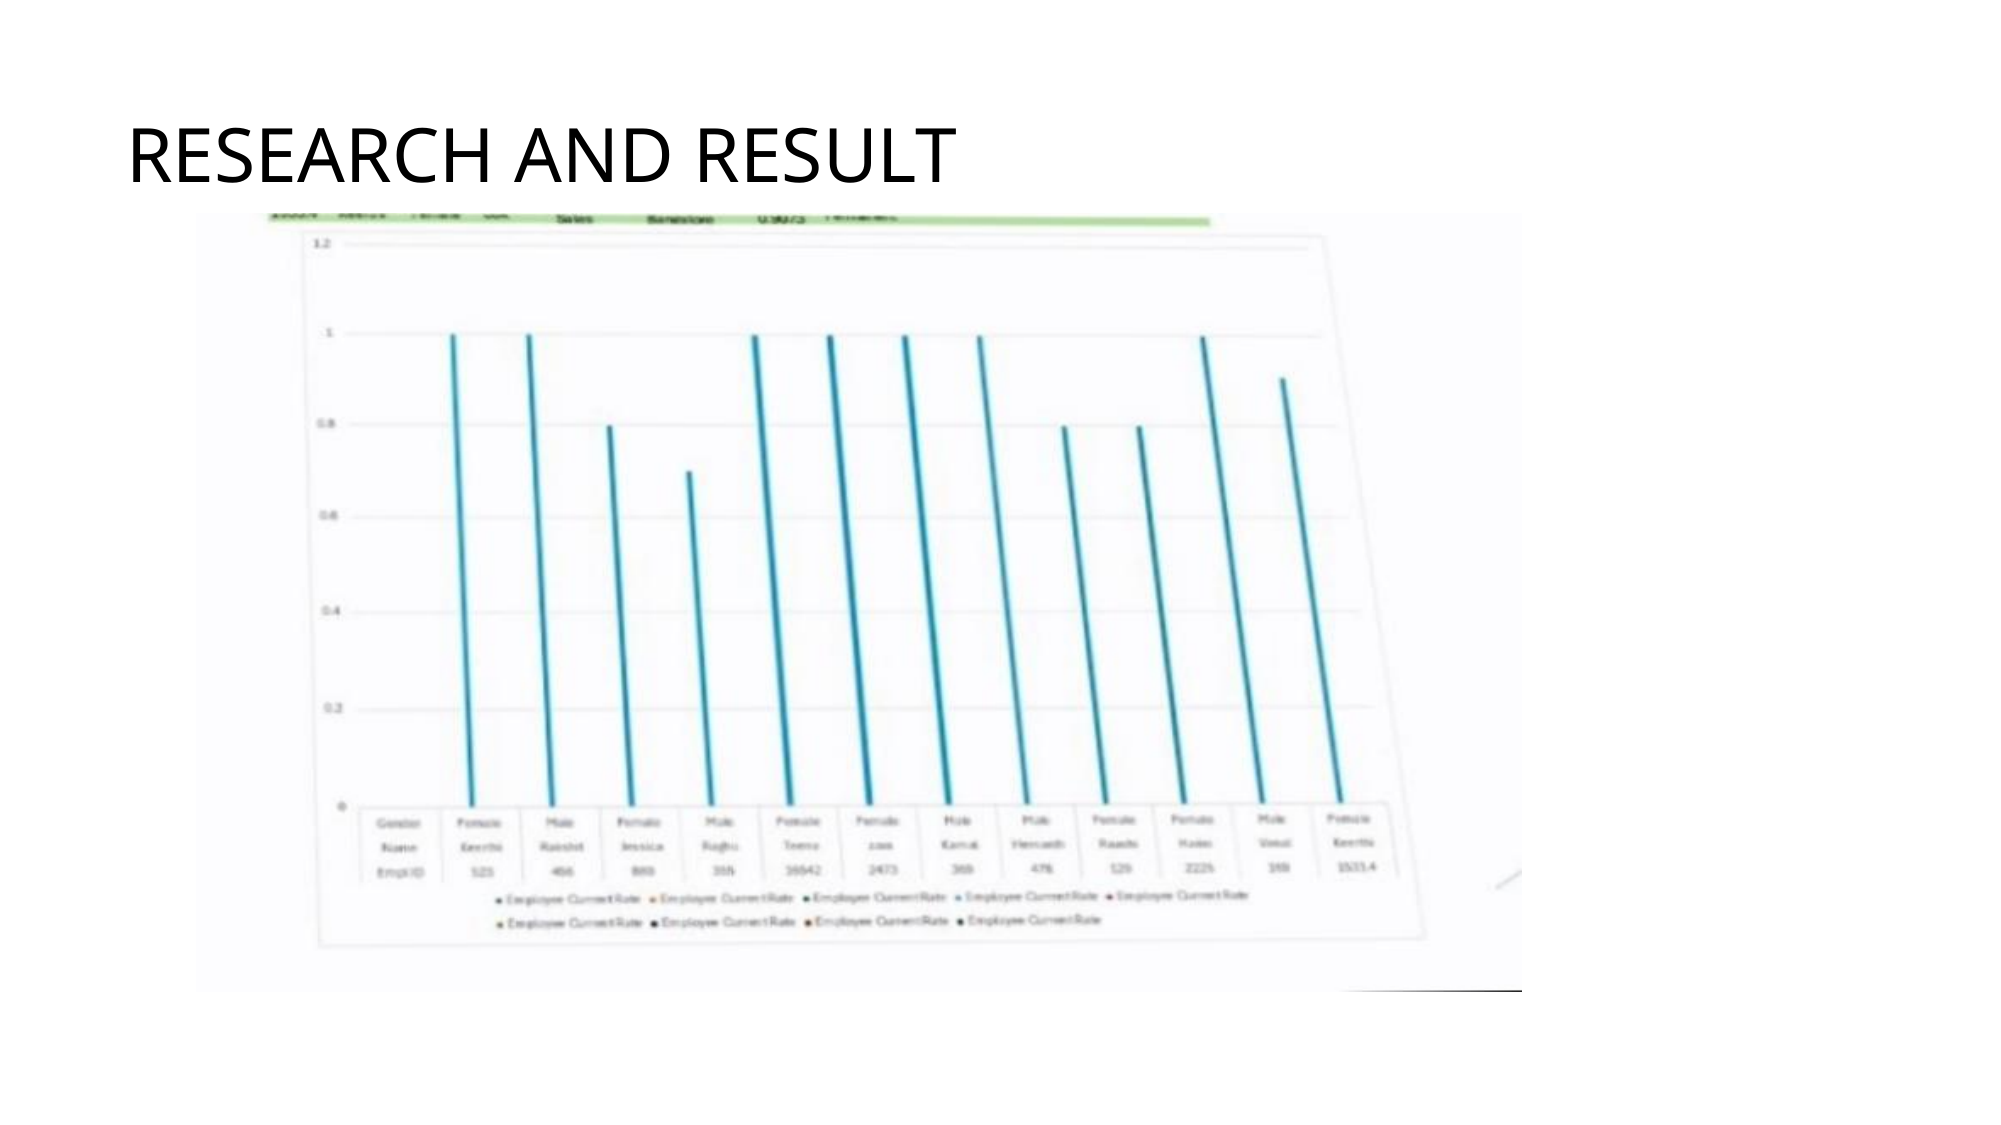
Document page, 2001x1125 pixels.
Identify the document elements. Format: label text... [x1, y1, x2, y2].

picture [196, 213, 1522, 992]
title RESEARCH AND RESULT [111, 99, 1522, 317]
